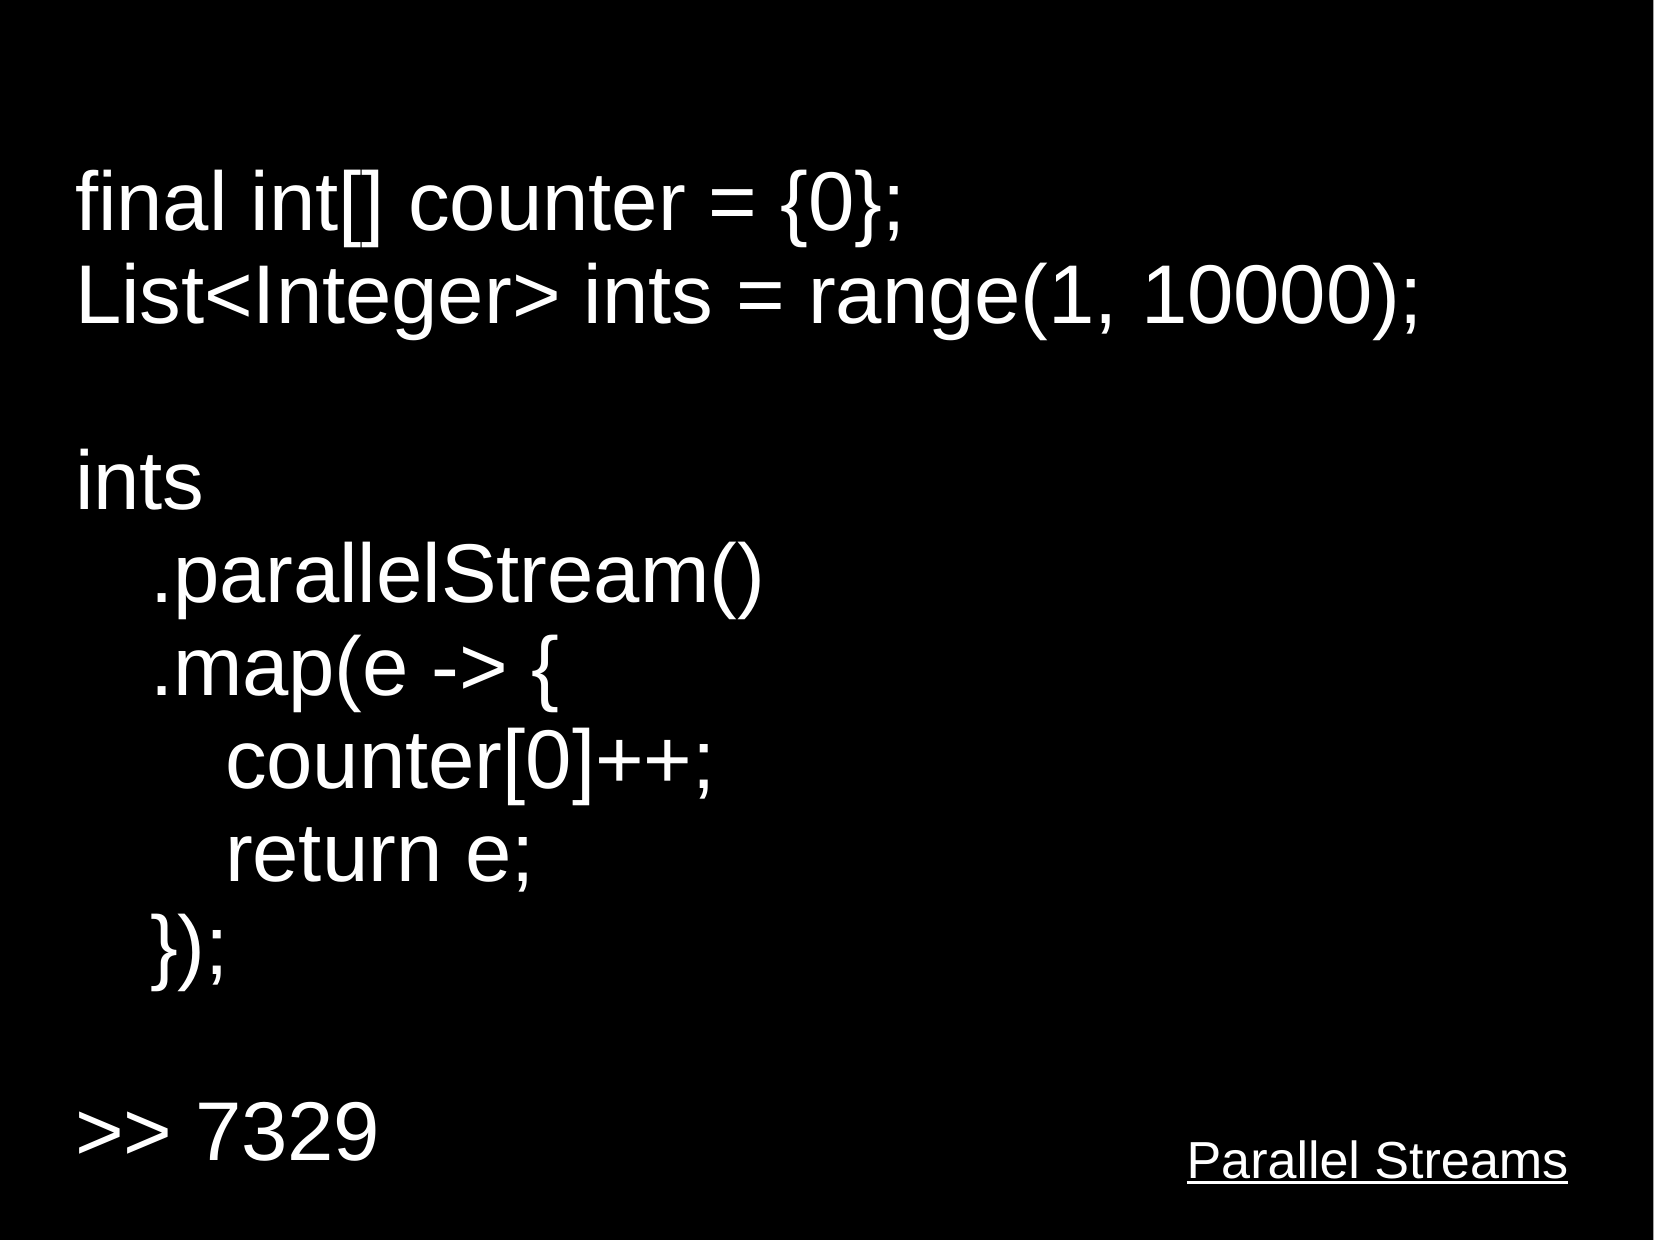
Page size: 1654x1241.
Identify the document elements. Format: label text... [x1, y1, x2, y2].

text_box Parallel Streams [1100, 1080, 1654, 1241]
subtitle final int[] counter = {0}; List<Integer> ints = range(1, 10000); ints .parallelStream() .map(e -> { counter[0]++; return e; }); >> 7329 [0, 0, 1654, 1241]
